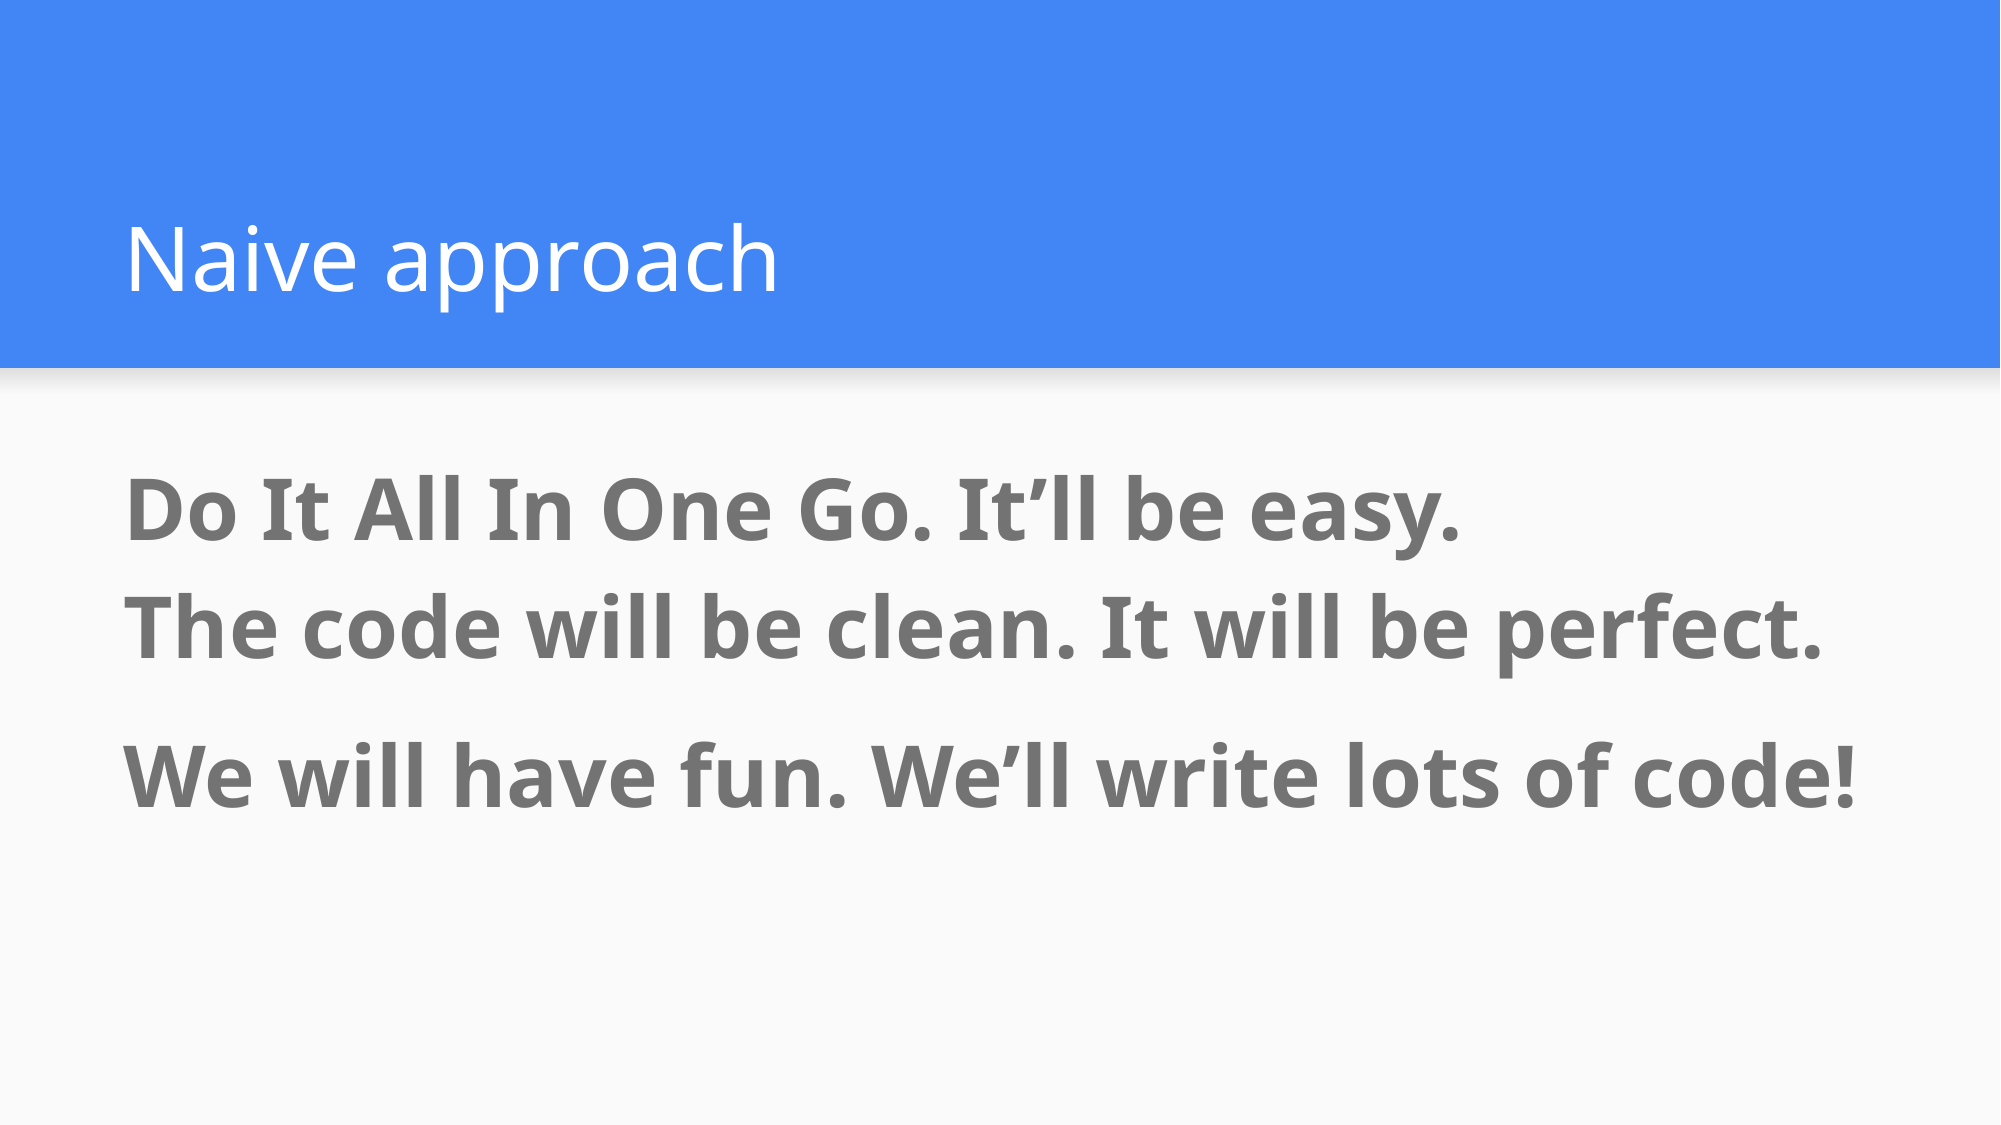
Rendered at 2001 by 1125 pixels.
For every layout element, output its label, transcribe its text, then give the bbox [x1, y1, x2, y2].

title Naive approach [103, 161, 1902, 330]
list Do It All In One Go. It’ll be easy. The code will be clean. It will be perfect. We will have fun. We’ll write lots of code! [103, 419, 1902, 1050]
